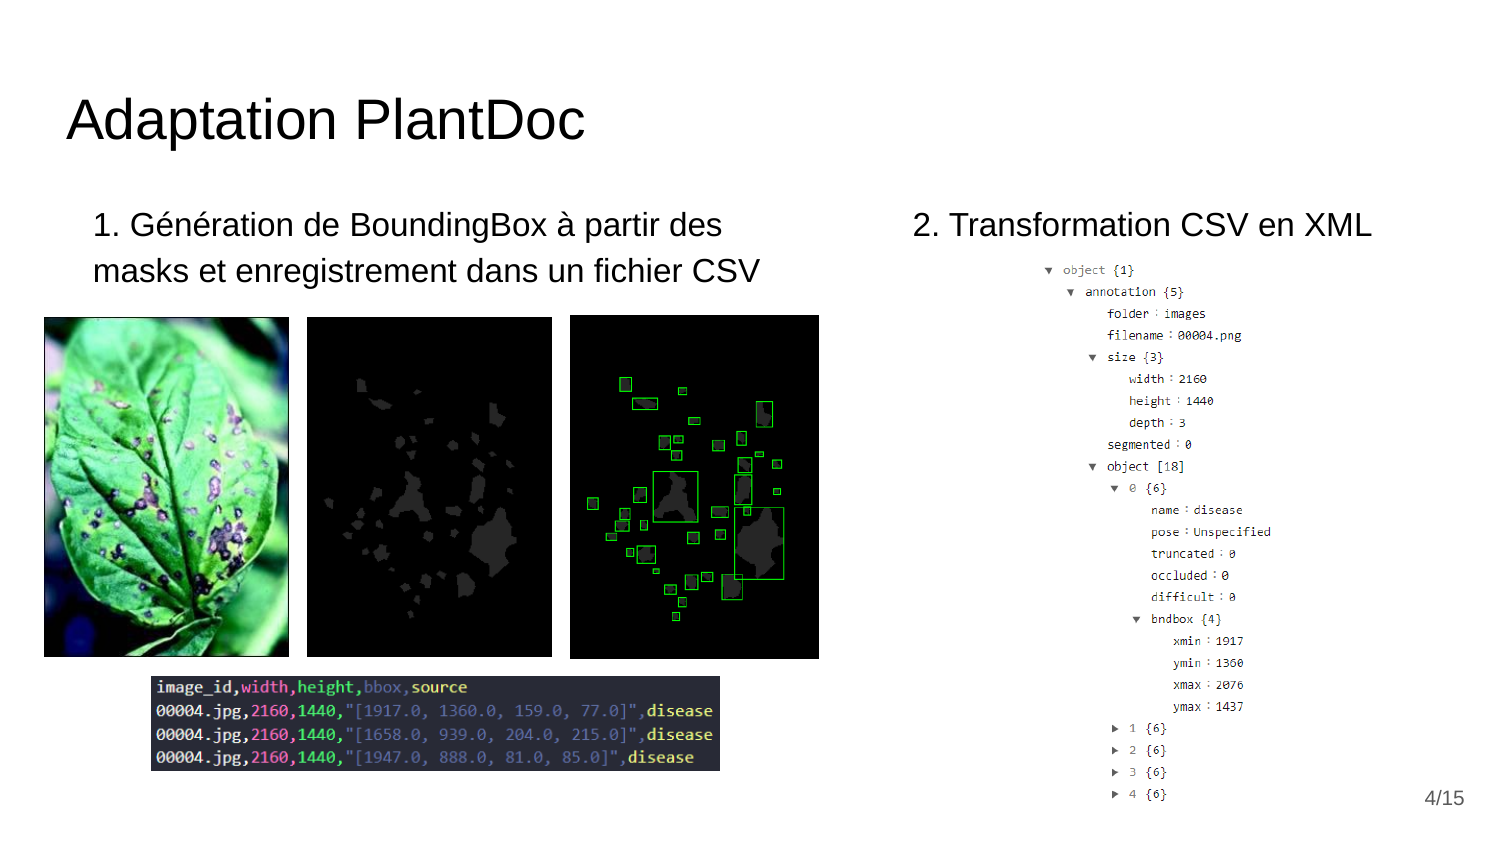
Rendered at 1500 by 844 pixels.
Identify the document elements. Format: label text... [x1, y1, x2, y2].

picture [307, 317, 552, 657]
slide_number <number>/15 [1389, 764, 1480, 830]
picture [151, 676, 720, 771]
text_box 1. Génération de BoundingBox à partir des masks et enregistrement dans un fichier CSV [77, 182, 794, 311]
picture [560, 306, 827, 668]
title Adaptation PlantDoc [51, 72, 1449, 167]
text_box 2. Transformation CSV en XML [897, 182, 1417, 251]
picture [44, 317, 289, 657]
picture [1041, 259, 1273, 802]
